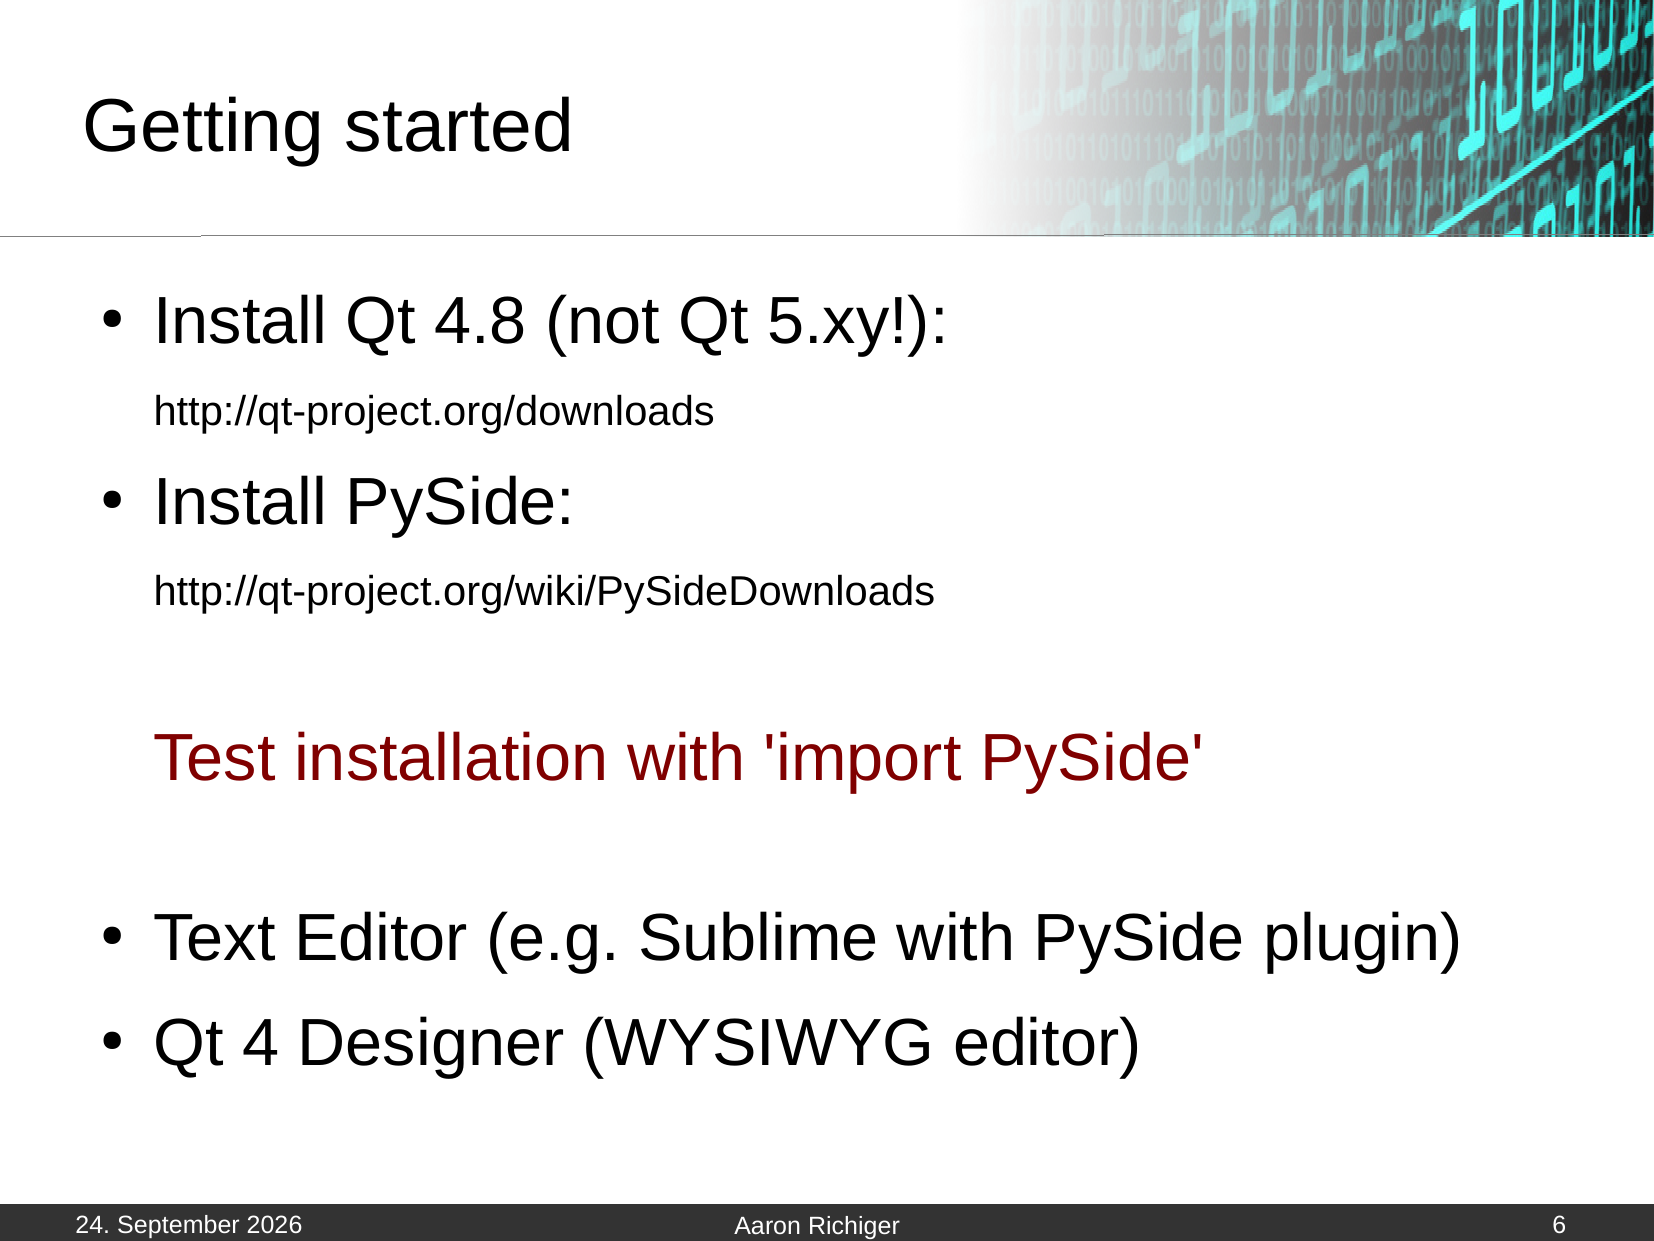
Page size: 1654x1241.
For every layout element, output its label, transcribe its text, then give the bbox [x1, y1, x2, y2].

picture [956, 0, 1654, 237]
list Install Qt 4.8 (not Qt 5.xy!): http://qt-project.org/downloads Install PySide: http://qt-project.org/wiki/PySideDownloads Test installation with 'import PySide' Text Editor (e.g. Sublime with PySide plugin) Qt 4 Designer (WYSIWYG editor) [82, 283, 1538, 1182]
title Getting started [82, 49, 1312, 201]
